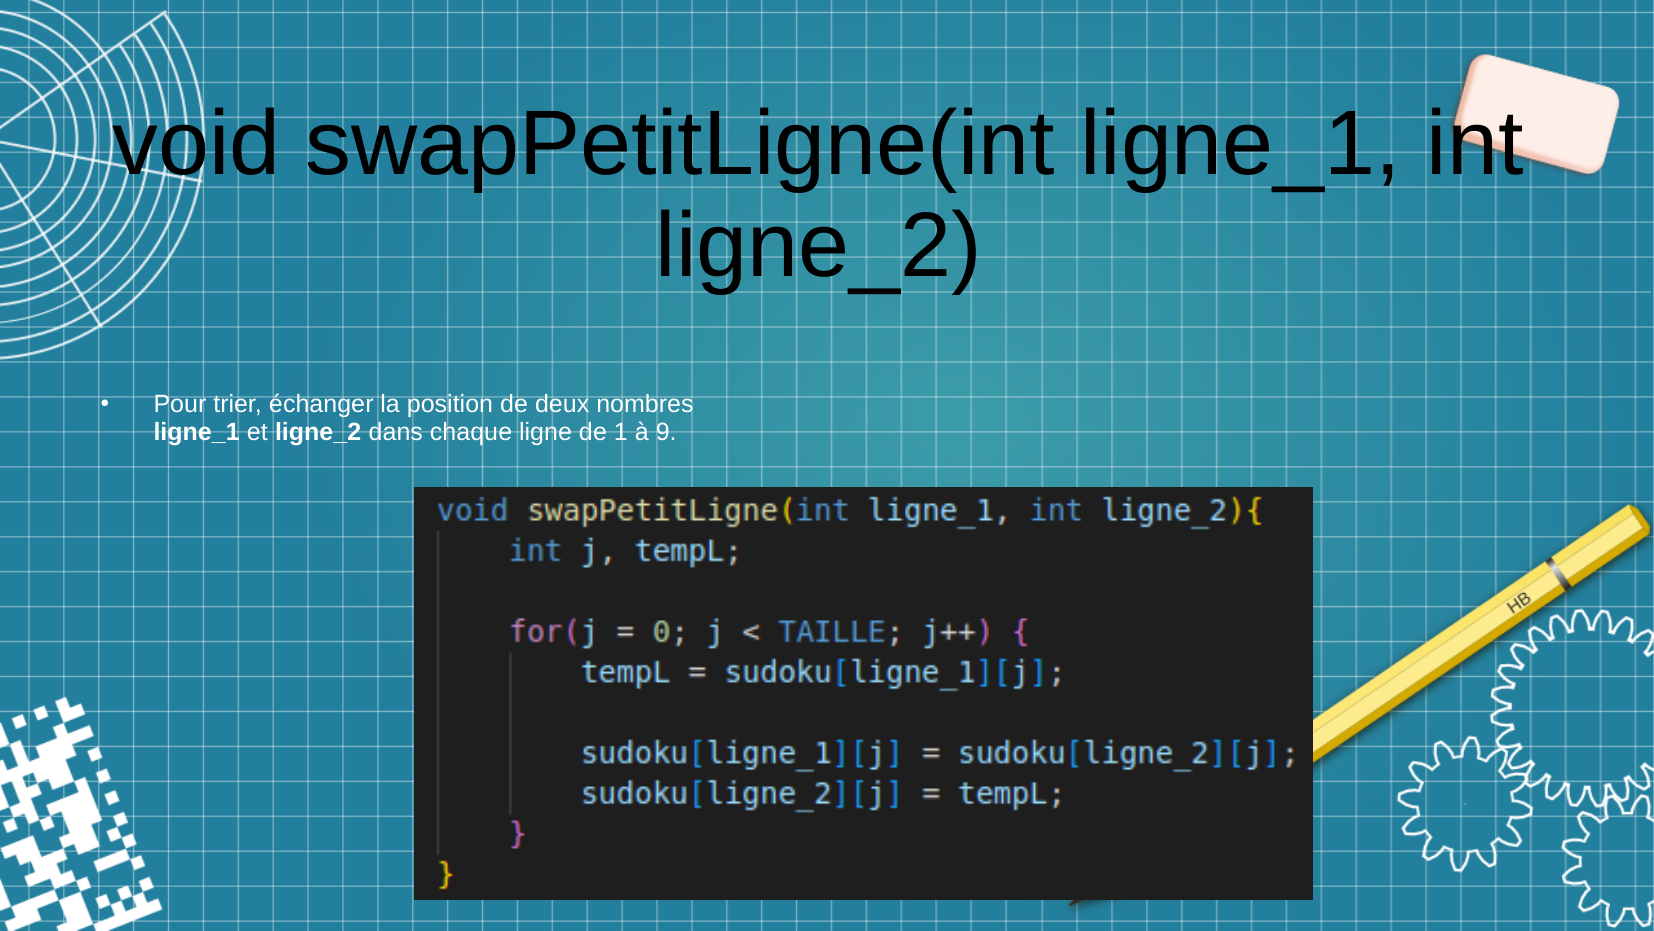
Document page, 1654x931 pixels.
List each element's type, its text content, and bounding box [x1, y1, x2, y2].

picture [0, 0, 1654, 931]
title void swapPetitLigne(int ligne_1, int ligne_2) [75, 87, 1564, 301]
list Pour trier, échanger la position de deux nombres ligne_1 et ligne_2 dans chaque ligne de 1 à 9. [82, 389, 713, 601]
